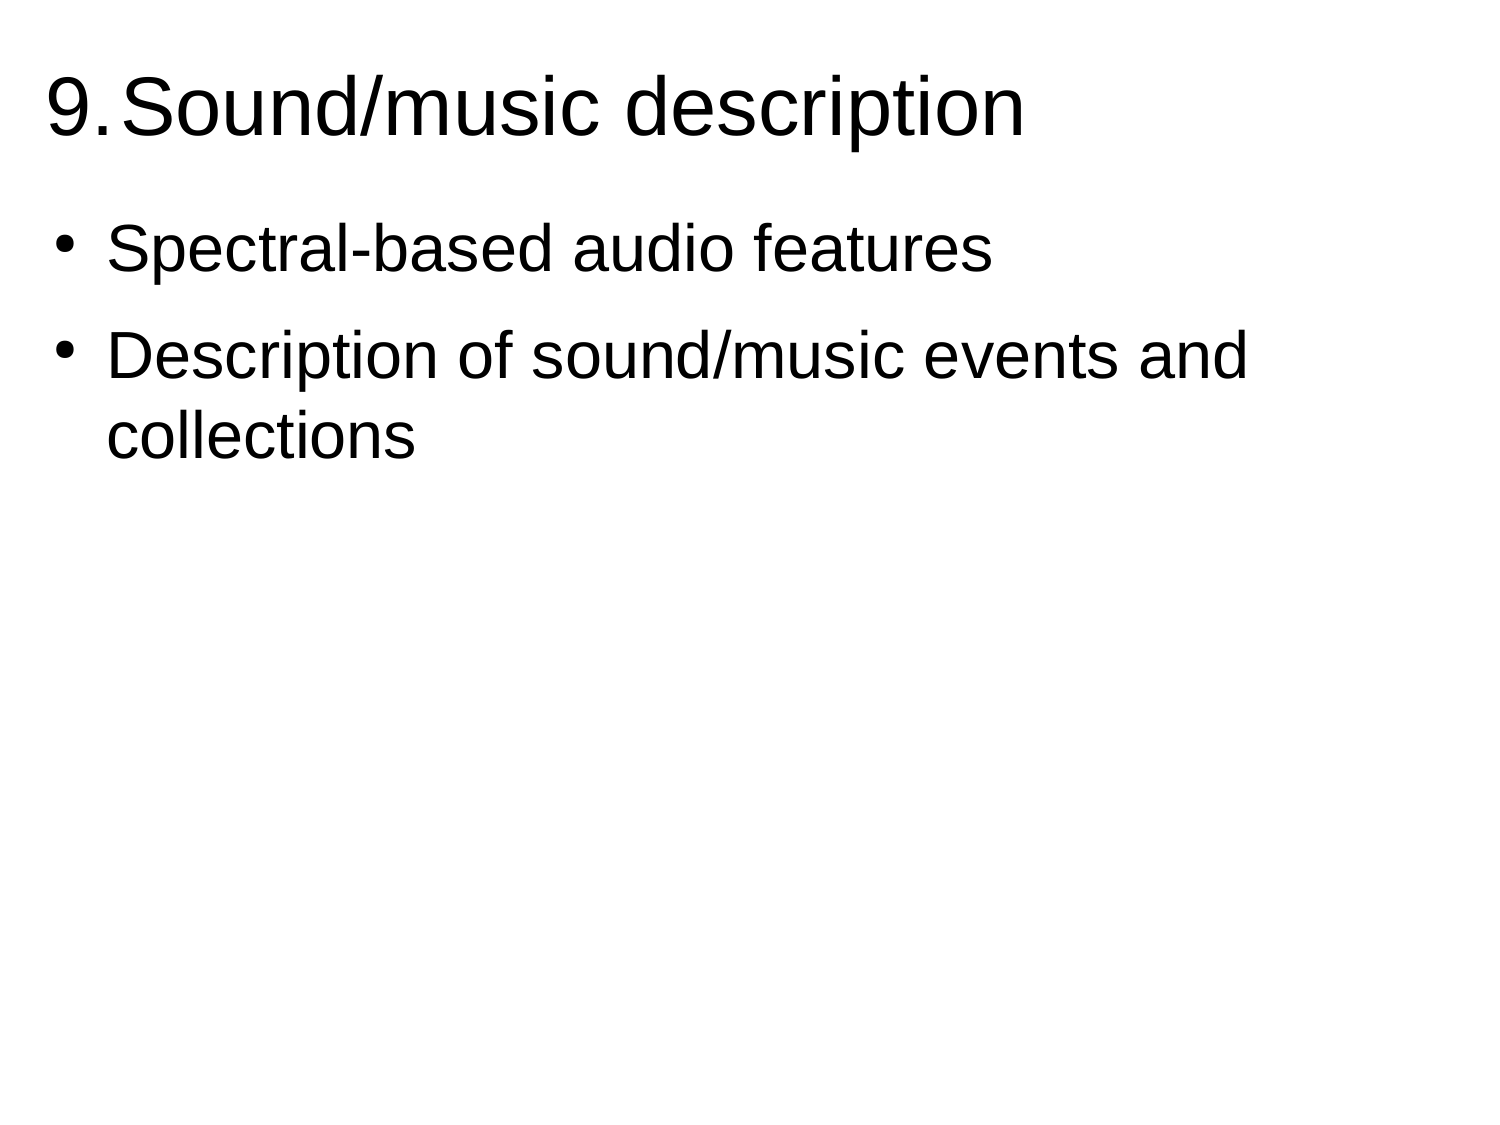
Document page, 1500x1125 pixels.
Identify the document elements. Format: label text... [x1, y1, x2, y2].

list Spectral-based audio features Description of sound/music events and collections [35, 200, 1416, 1111]
title 9. Sound/music description [45, 13, 1396, 200]
